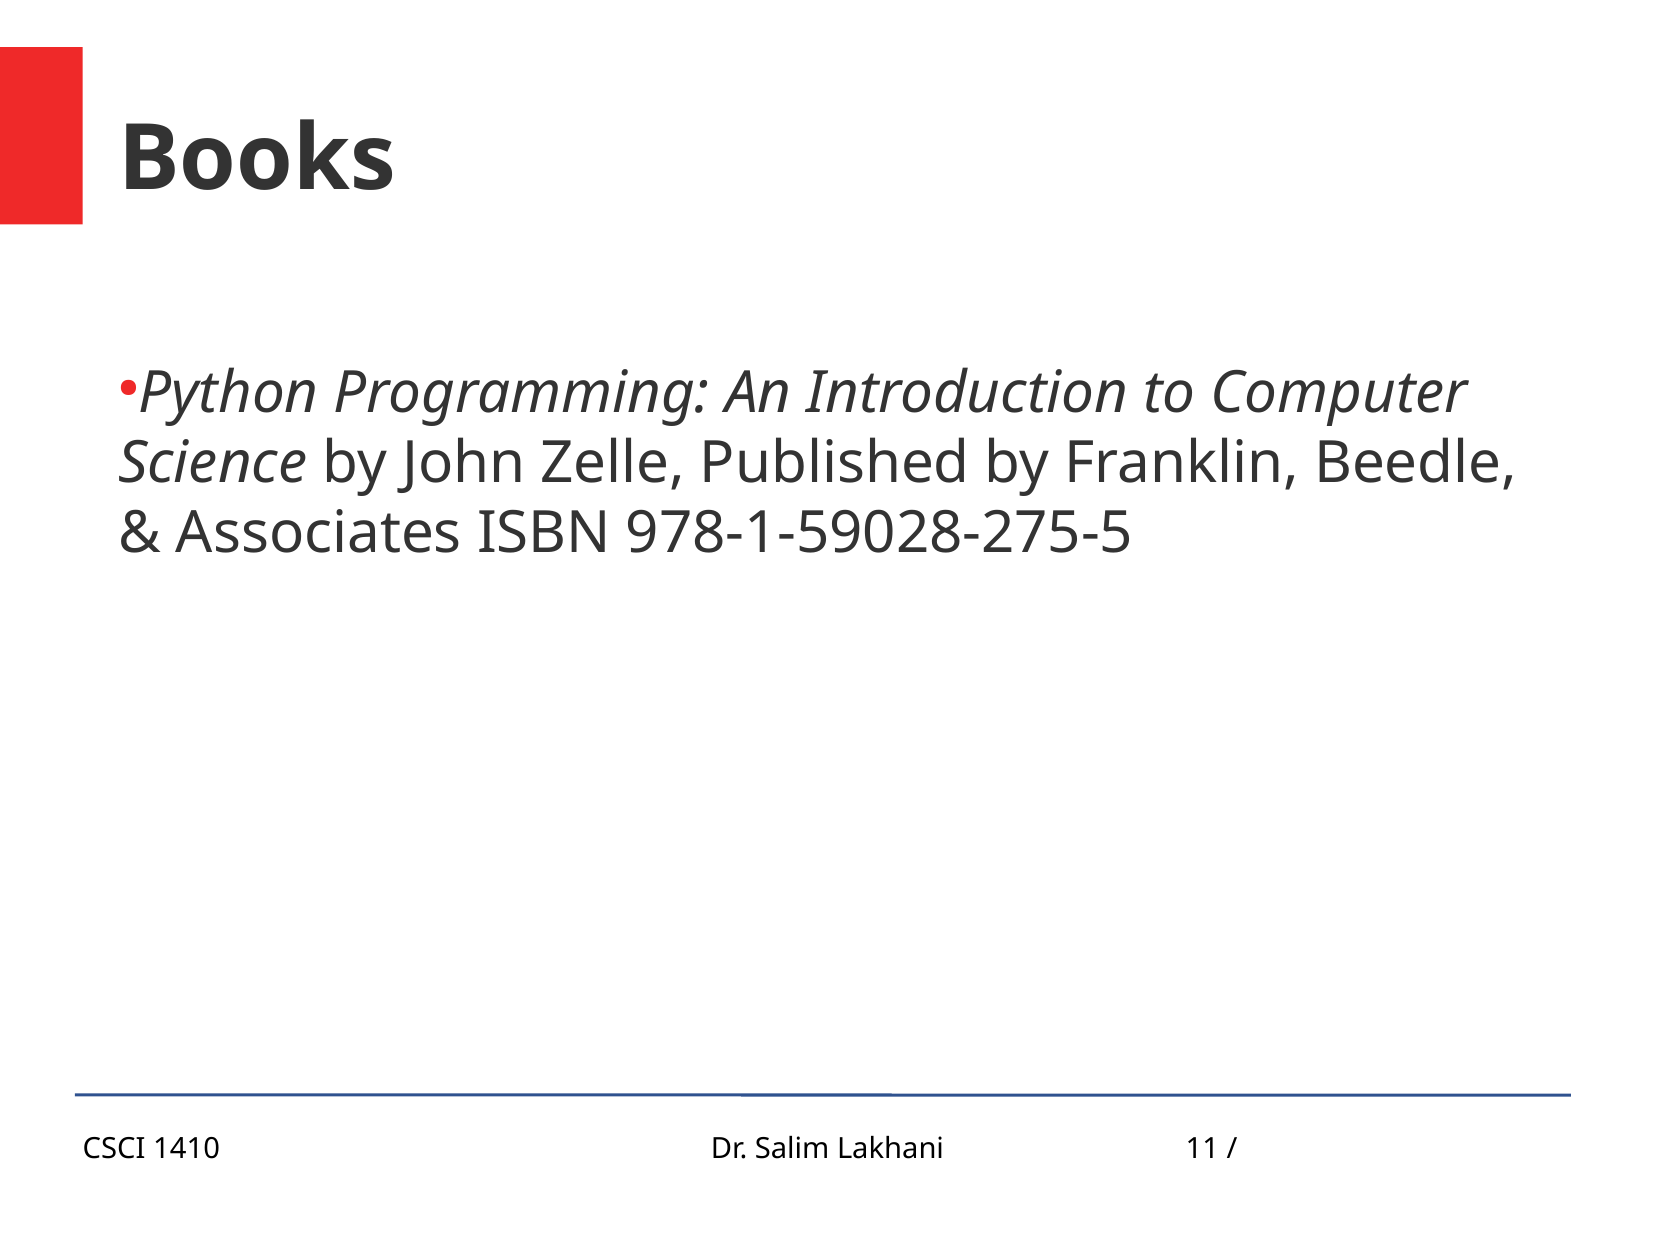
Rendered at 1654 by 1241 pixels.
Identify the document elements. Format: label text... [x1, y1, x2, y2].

title Books [118, 49, 1571, 257]
text_box CSCI 1410 [82, 1129, 468, 1216]
text_box Dr. Salim Lakhani [565, 1129, 1090, 1216]
text_box / [1185, 1129, 1571, 1216]
list Python Programming: An Introduction to Computer Science by John Zelle, Published by Franklin, Beedle, & Associates ISBN 978-1-59028-275-5 [118, 354, 1536, 1074]
